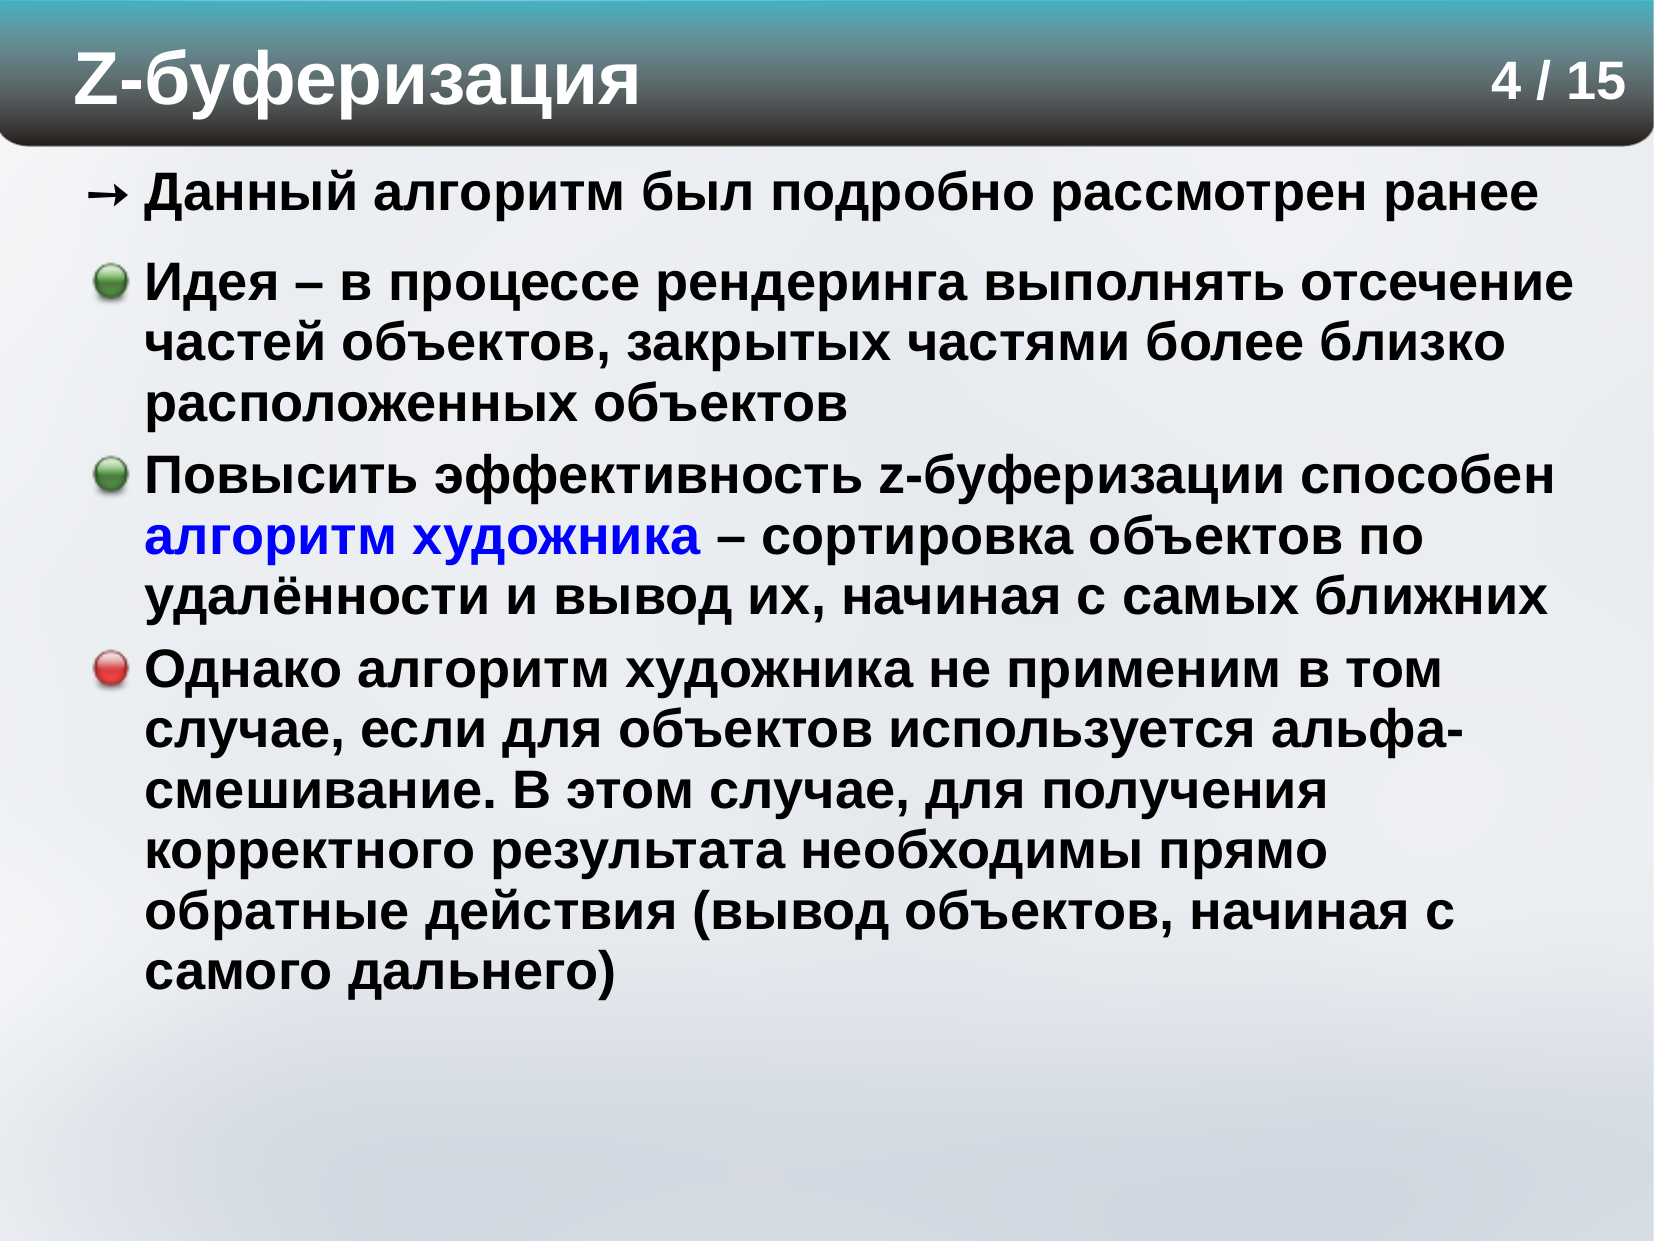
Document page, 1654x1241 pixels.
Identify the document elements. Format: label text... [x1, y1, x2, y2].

picture [0, 0, 1654, 1241]
text_box Данный алгоритм был подробно рассмотрен ранее Идея – в процессе рендеринга выполнять отсечение частей объектов, закрытых частями более близко расположенных объектов Повысить эффективность z-буферизации способен алгоритм художника – сортировка объектов по удалённости и вывод их, начиная с самых ближних Однако алгоритм художника не применим в том случае, если для объектов используется альфа-смешивание. В этом случае, для получения корректного результата необходимы прямо обратные действия (вывод объектов, начиная с самого дальнего) [70, 153, 1625, 1009]
text_box Z-буферизация [59, 29, 1418, 129]
text_box <номер> / 15 [1476, 42, 1654, 179]
